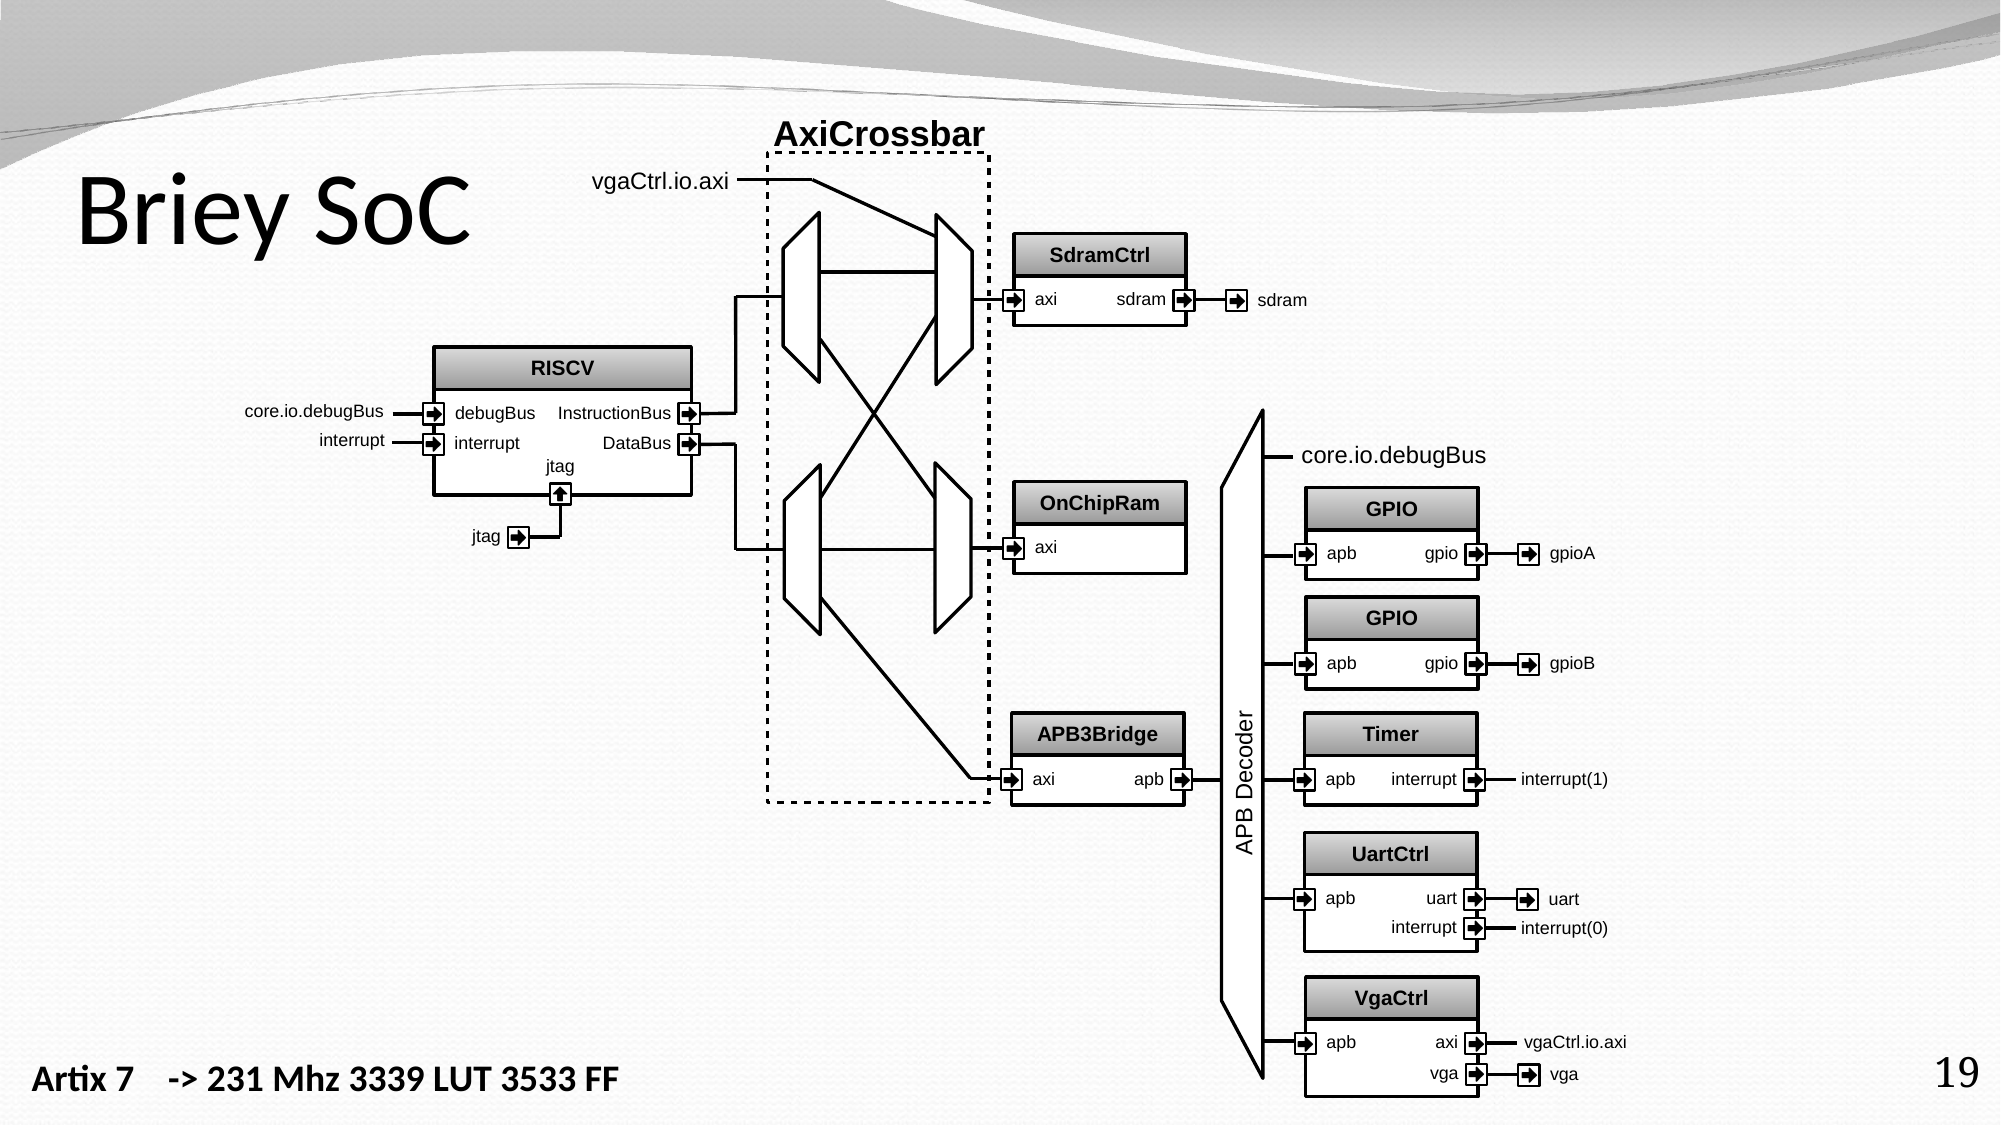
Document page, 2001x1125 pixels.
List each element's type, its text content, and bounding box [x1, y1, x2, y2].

picture [0, 0, 2001, 1125]
text_box Artix 7 -> 231 Mhz 3339 LUT 3533 FF [8, 1046, 650, 1125]
title Briey SoC [75, 78, 1426, 266]
text_box <numéro> [1813, 1042, 1981, 1103]
